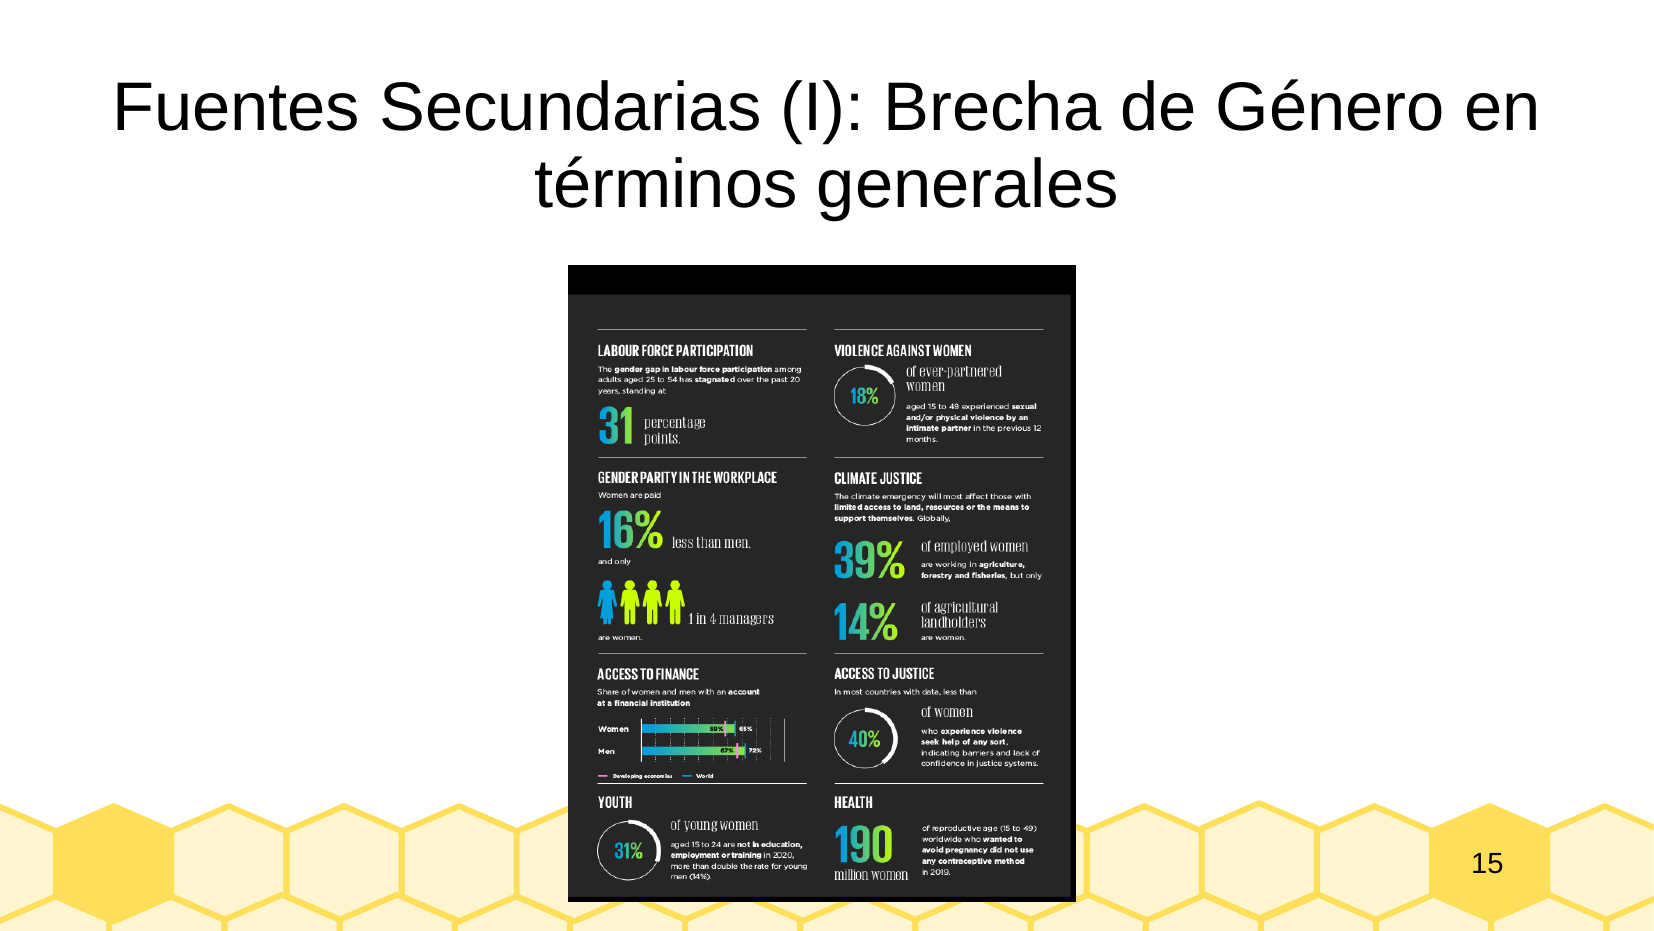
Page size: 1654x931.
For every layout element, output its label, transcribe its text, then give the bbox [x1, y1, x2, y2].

picture [568, 265, 1076, 902]
title Fuentes Secundarias (I): Brecha de Género en términos generales [88, 67, 1565, 222]
